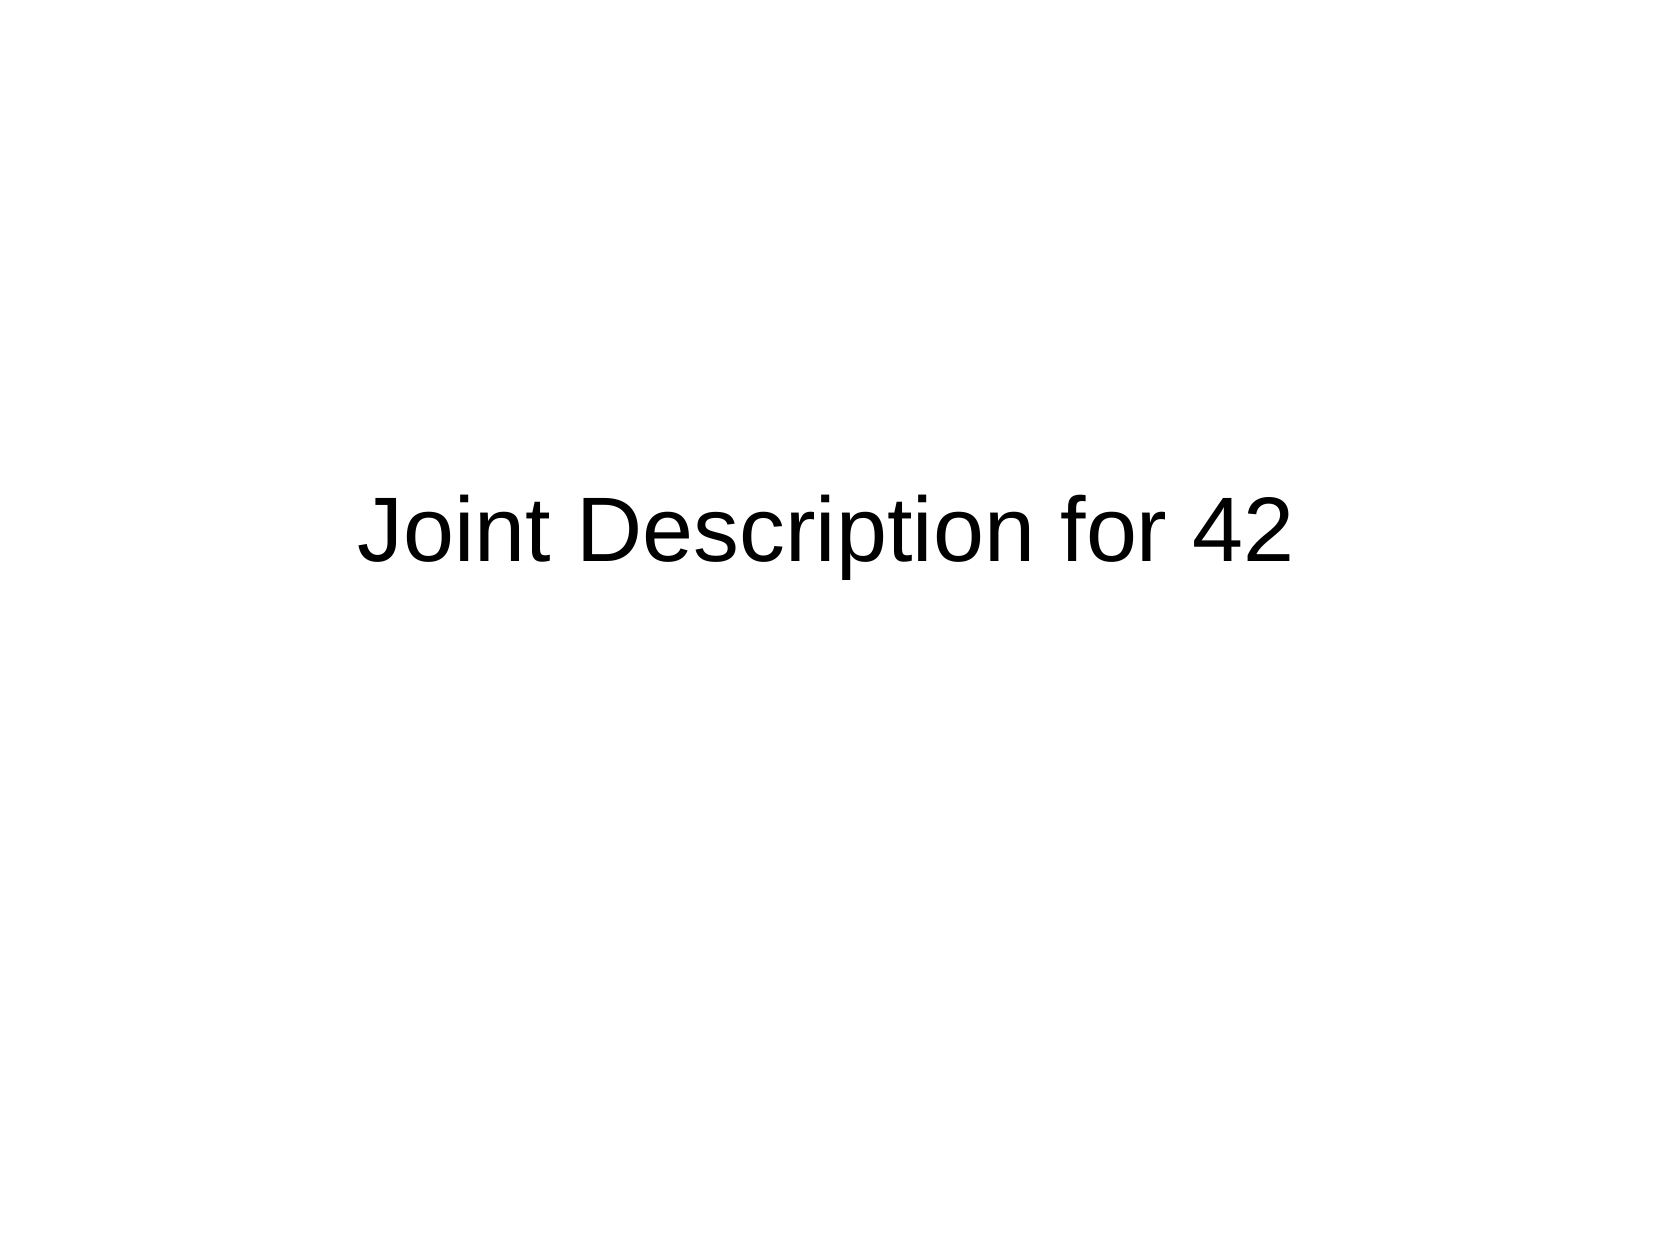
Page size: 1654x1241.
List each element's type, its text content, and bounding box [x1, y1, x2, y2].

subtitle Joint Description for 42 [82, 49, 1571, 1010]
